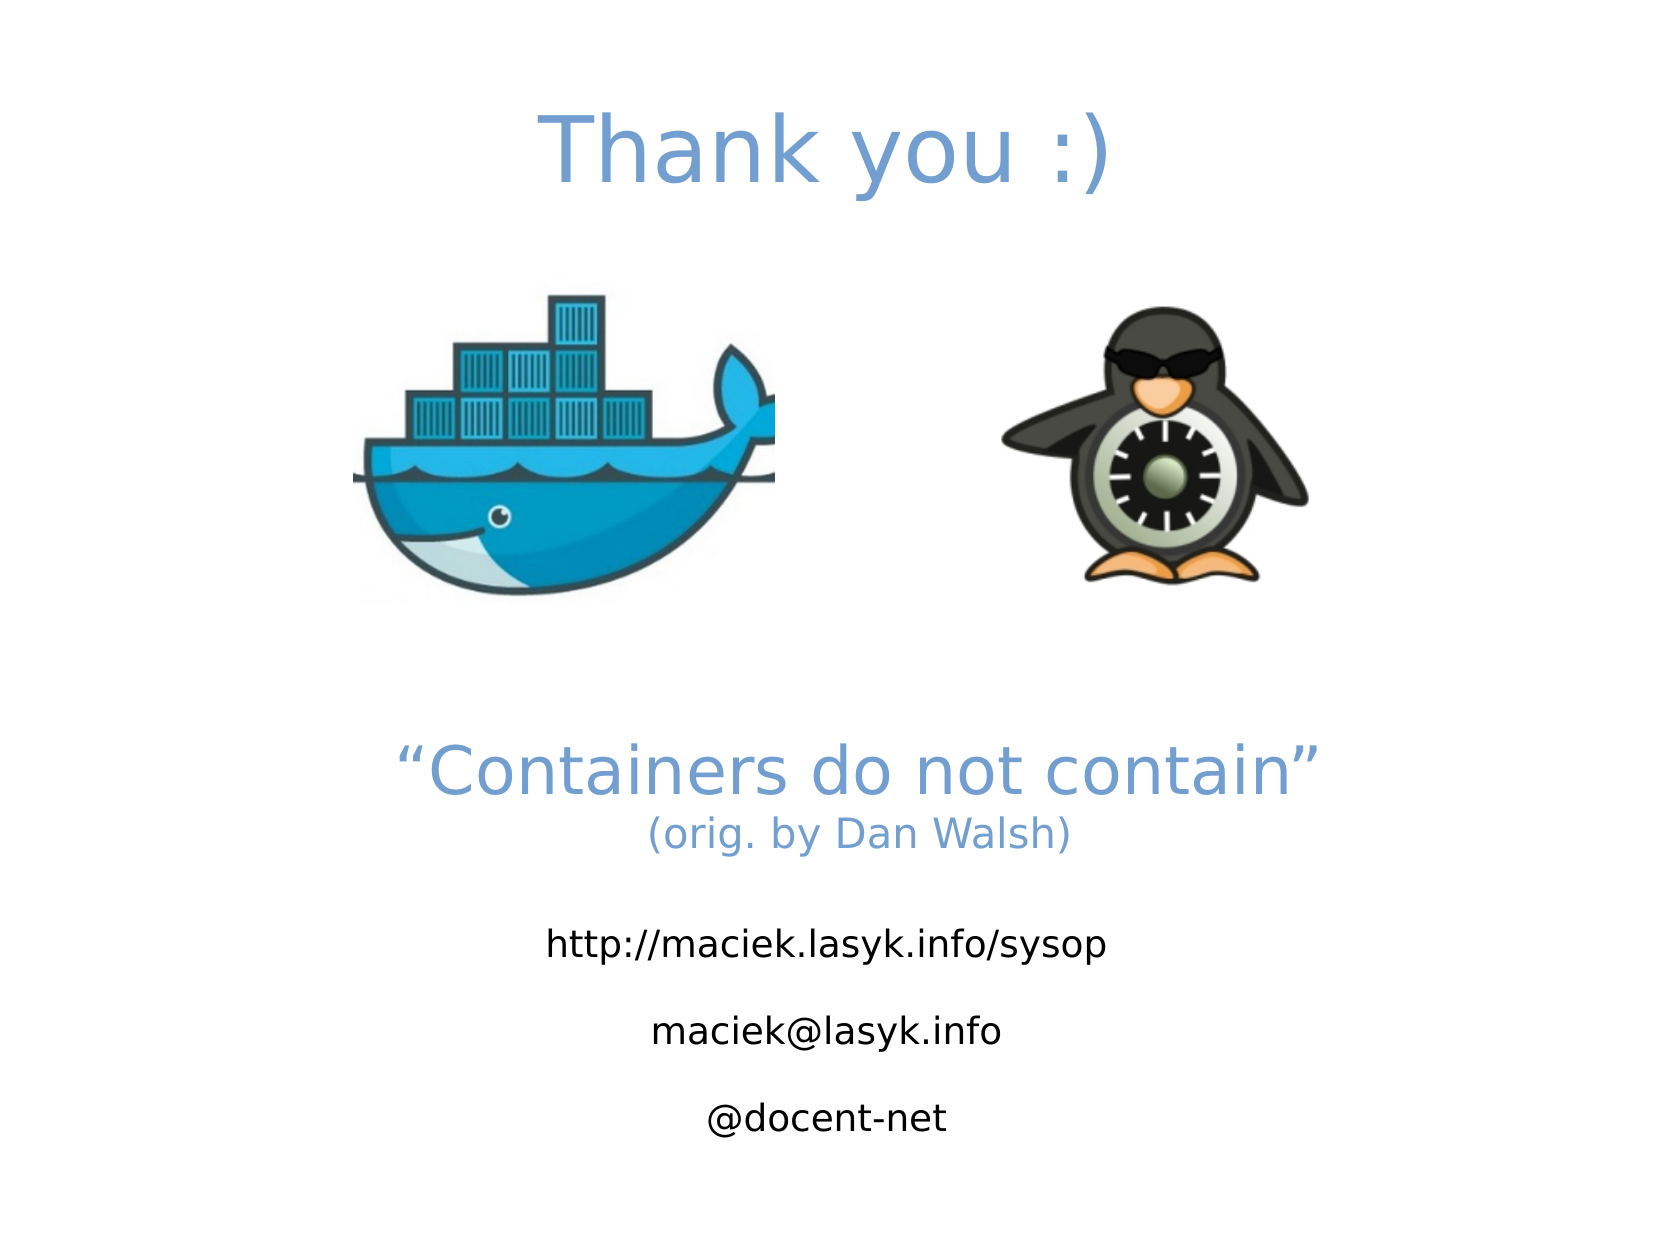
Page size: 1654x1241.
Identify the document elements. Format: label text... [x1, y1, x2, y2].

picture [353, 276, 775, 606]
text_box Thank you :) [523, 90, 1130, 212]
text_box http://maciek.lasyk.info/sysop maciek@lasyk.info @docent-net [530, 915, 1123, 1171]
picture [990, 292, 1324, 595]
text_box “Containers do not contain” (orig. by Dan Walsh) [379, 724, 1340, 866]
